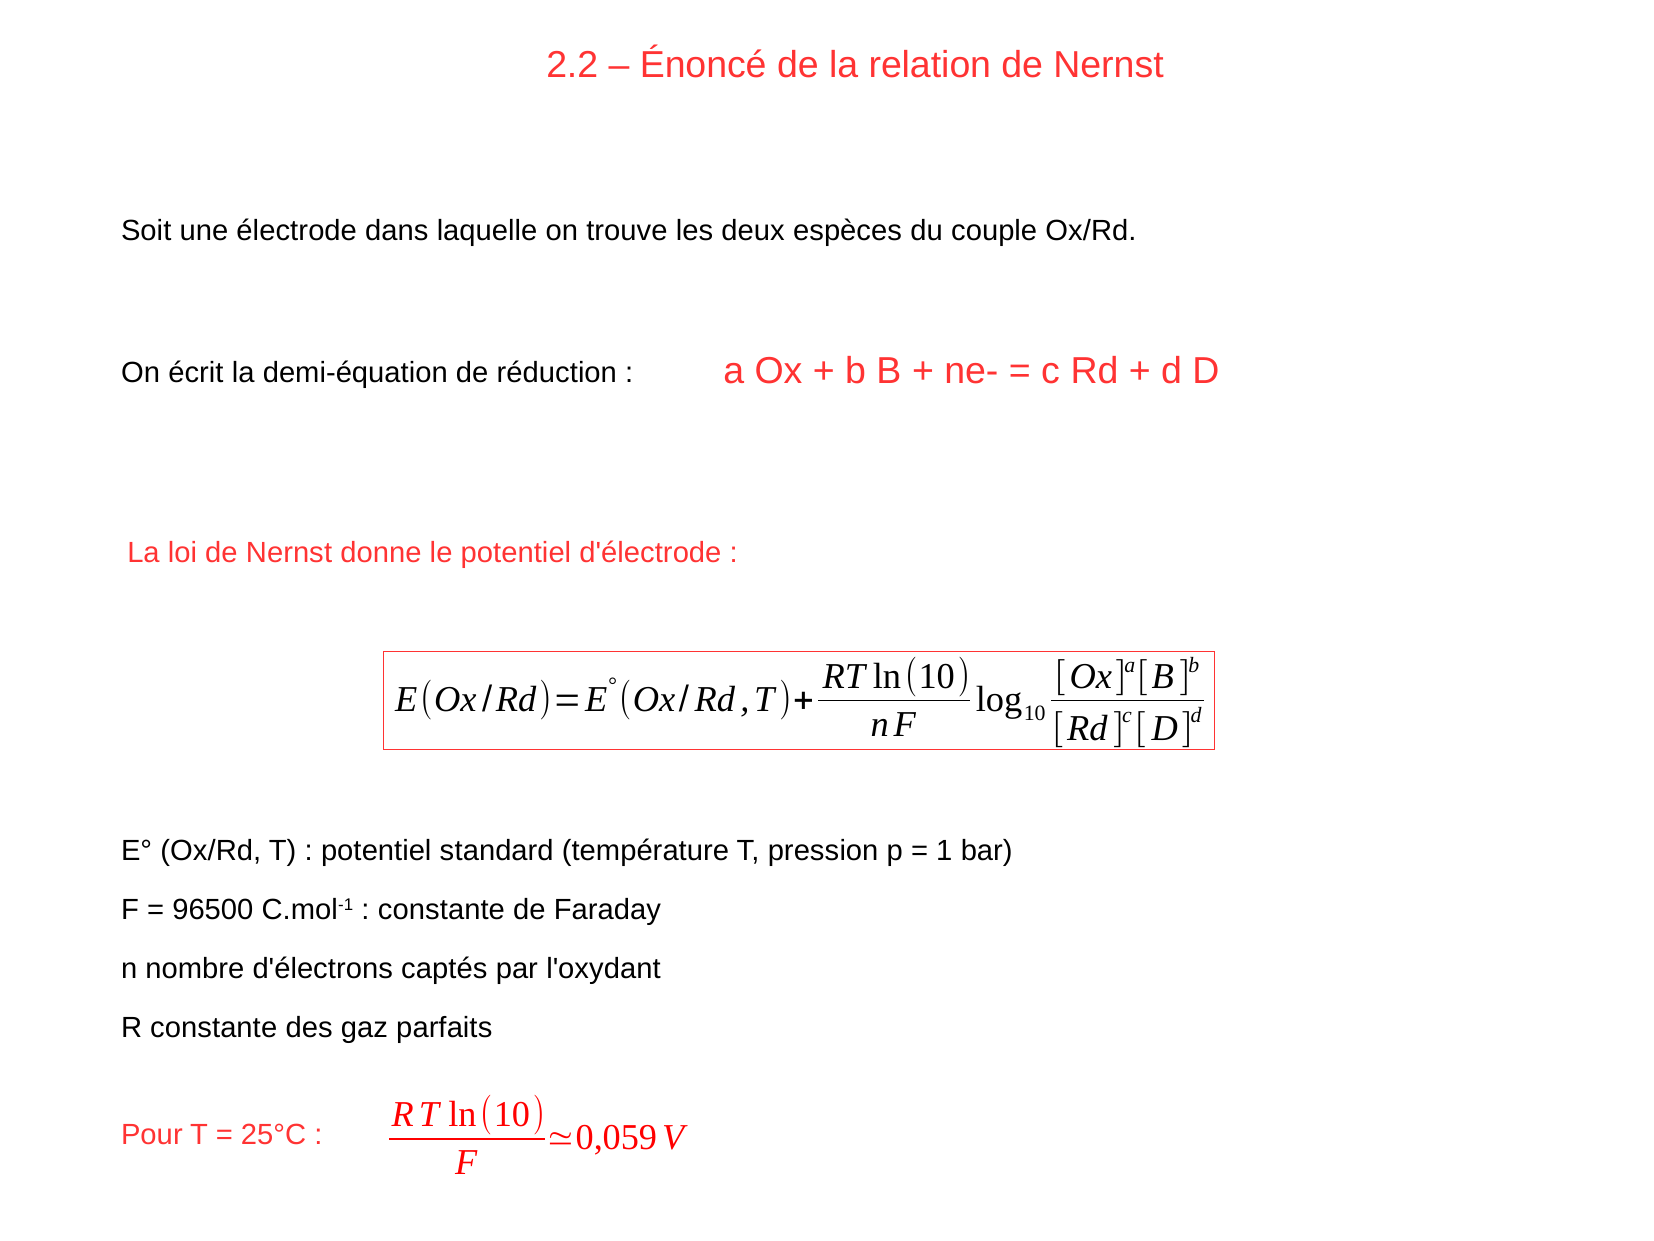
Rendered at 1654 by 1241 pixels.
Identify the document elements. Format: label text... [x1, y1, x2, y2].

text_box a Ox + b B + ne- = c Rd + d D [708, 342, 1264, 400]
text_box n nombre d'électrons captés par l'oxydant [106, 945, 686, 1002]
text_box Pour T = 25°C : [106, 1110, 343, 1168]
text_box La loi de Nernst donne le potentiel d'électrode : [112, 528, 763, 577]
chart [377, 1094, 698, 1183]
text_box R constante des gaz parfaits [106, 1004, 686, 1061]
text_box 2.2 – Énoncé de la relation de Nernst [531, 35, 1205, 95]
text_box Soit une électrode dans laquelle on trouve les deux espèces du couple Ox/Rd. [106, 206, 1182, 255]
text_box F = 96500 C.mol-1 : constante de Faraday [106, 885, 709, 943]
text_box E° (Ox/Rd, T) : potentiel standard (température T, pression p = 1 bar) [106, 826, 1052, 884]
chart [383, 651, 1215, 750]
text_box On écrit la demi-équation de réduction : [106, 348, 708, 397]
